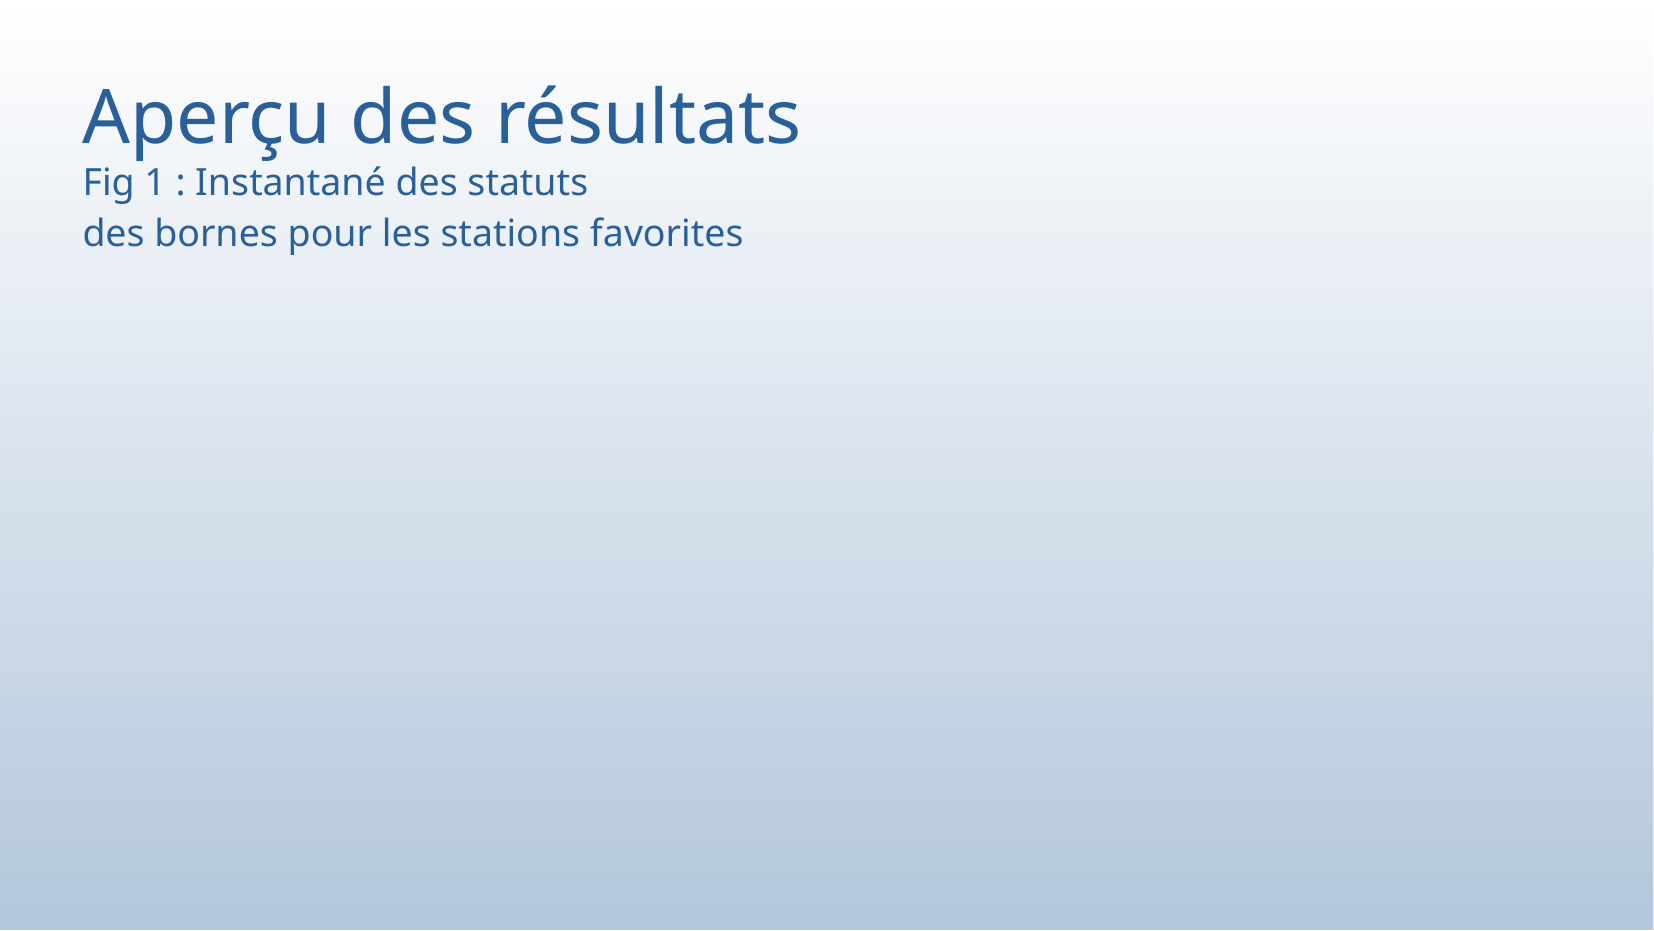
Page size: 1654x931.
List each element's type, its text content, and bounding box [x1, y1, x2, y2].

text_box Fig 1 : Instantané des statuts des bornes pour les stations favorites [67, 177, 1565, 236]
title Aperçu des résultats [82, 37, 1571, 193]
